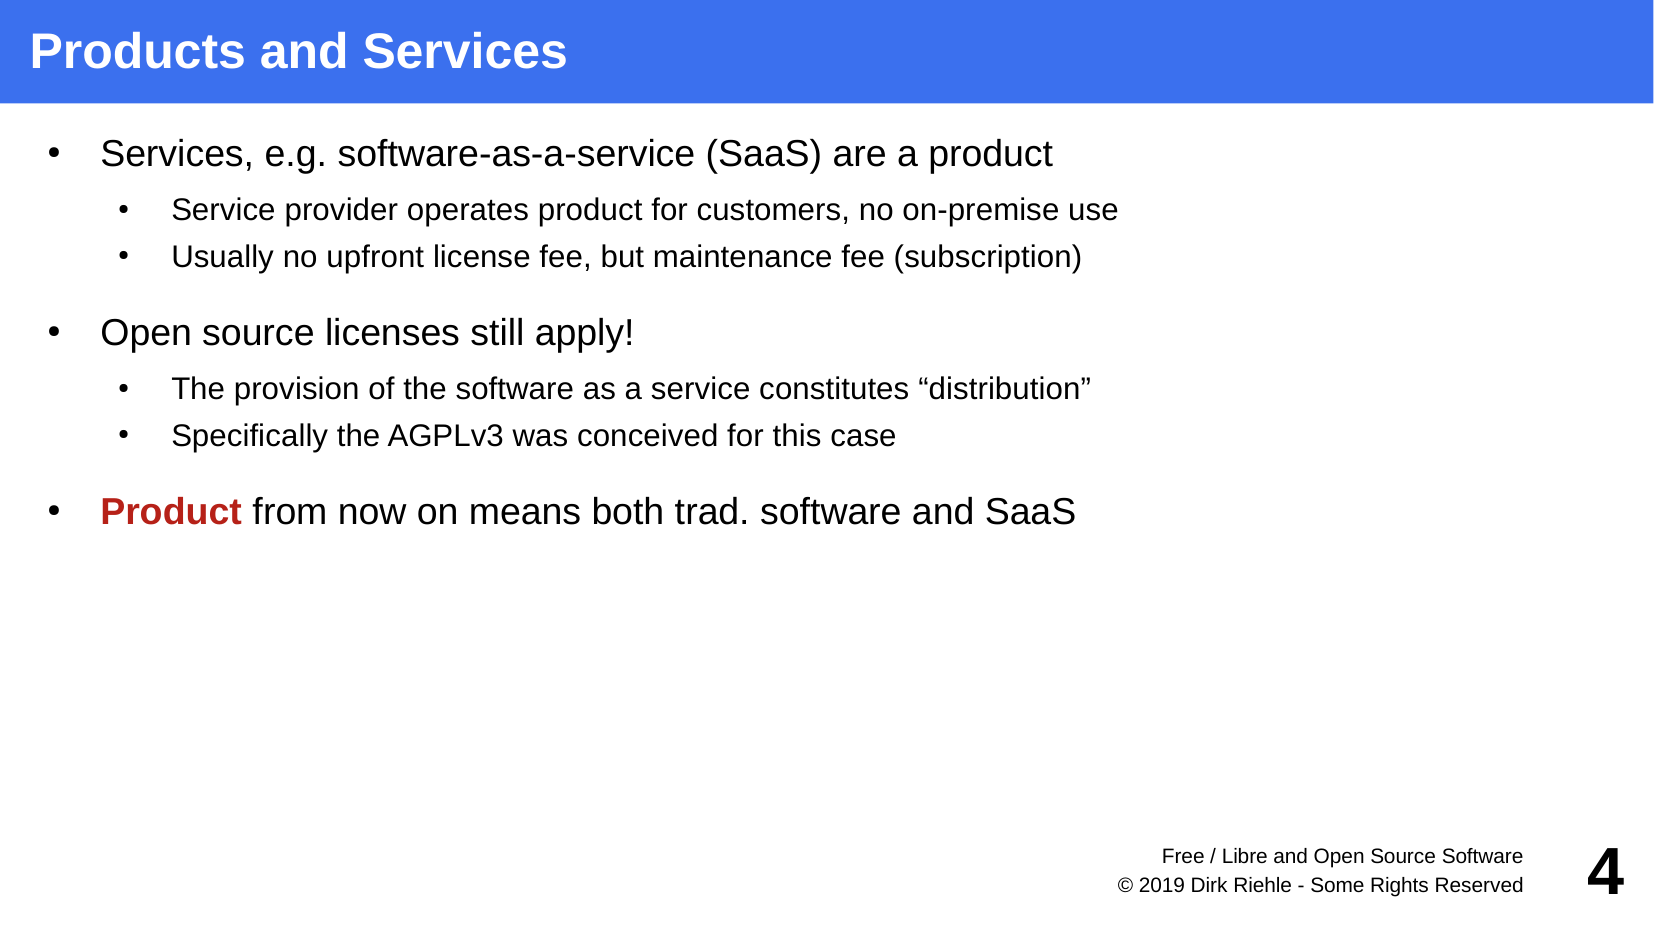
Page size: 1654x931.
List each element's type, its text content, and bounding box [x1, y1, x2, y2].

list Services, e.g. software-as-a-service (SaaS) are a product Service provider operates product for customers, no on-premise use Usually no upfront license fee, but maintenance fee (subscription) Open source licenses still apply! The provision of the software as a service constitutes “distribution” Specifically the AGPLv3 was conceived for this case Product from now on means both trad. software and SaaS [29, 132, 1625, 813]
title Products and Services [0, 0, 1654, 104]
